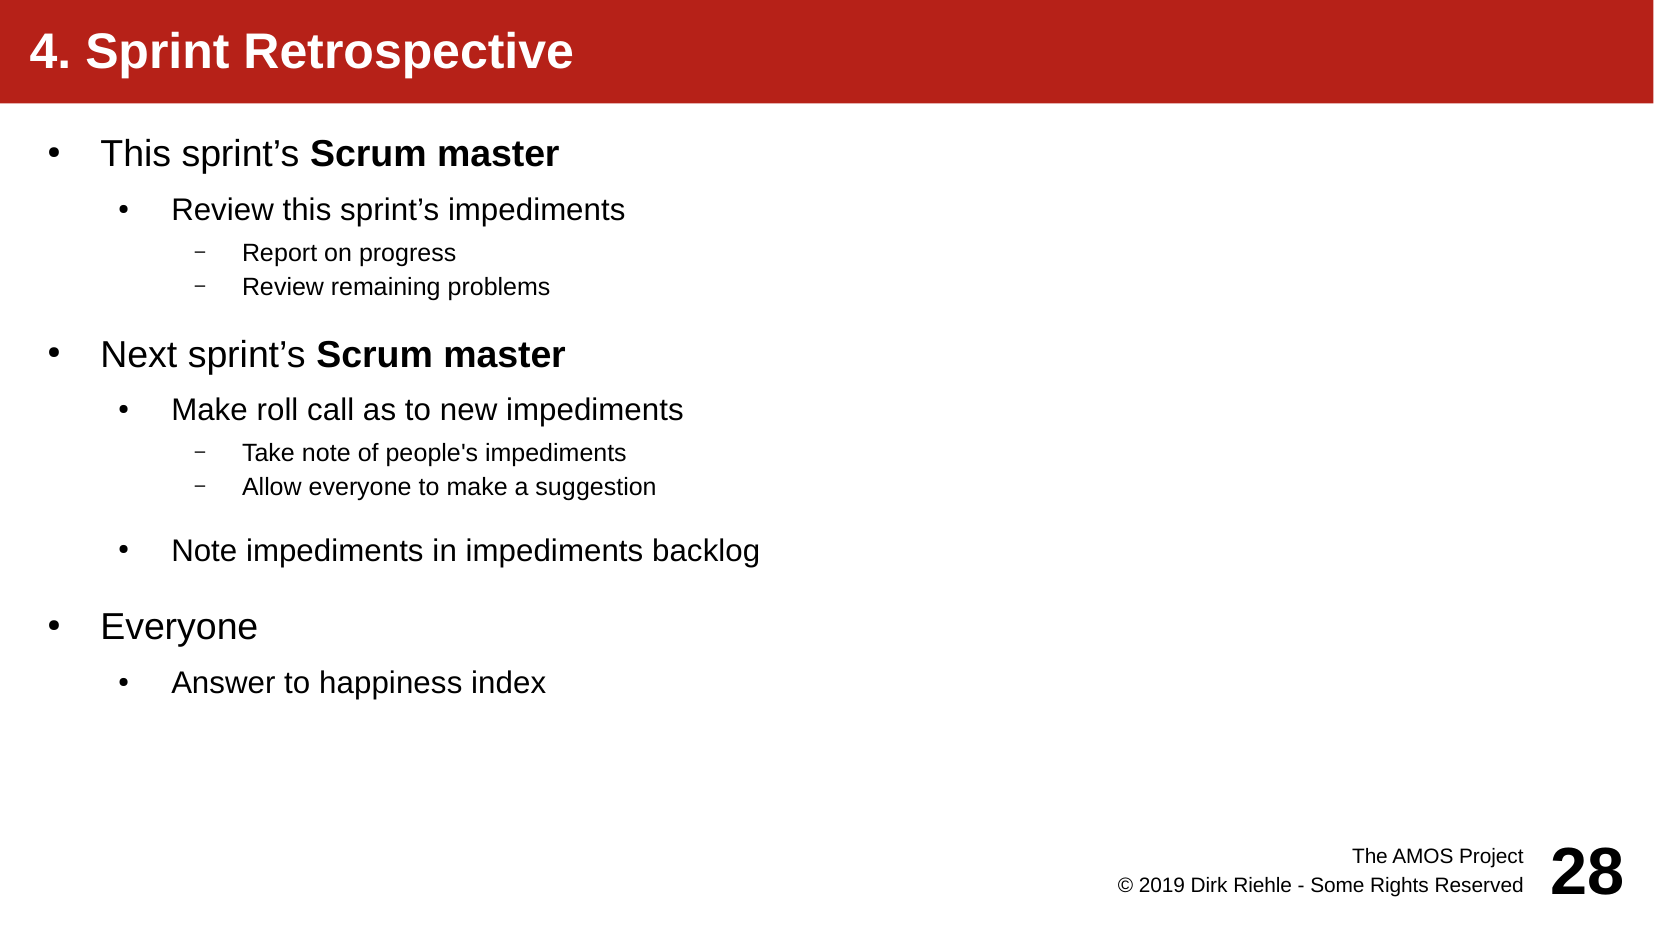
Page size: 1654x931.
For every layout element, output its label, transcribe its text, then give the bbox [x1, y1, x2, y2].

title 4. Sprint Retrospective [0, 0, 1654, 104]
list This sprint’s Scrum master Review this sprint’s impediments Report on progress Review remaining problems Next sprint’s Scrum master Make roll call as to new impediments Take note of people's impediments Allow everyone to make a suggestion Note impediments in impediments backlog Everyone Answer to happiness index [29, 132, 1625, 798]
